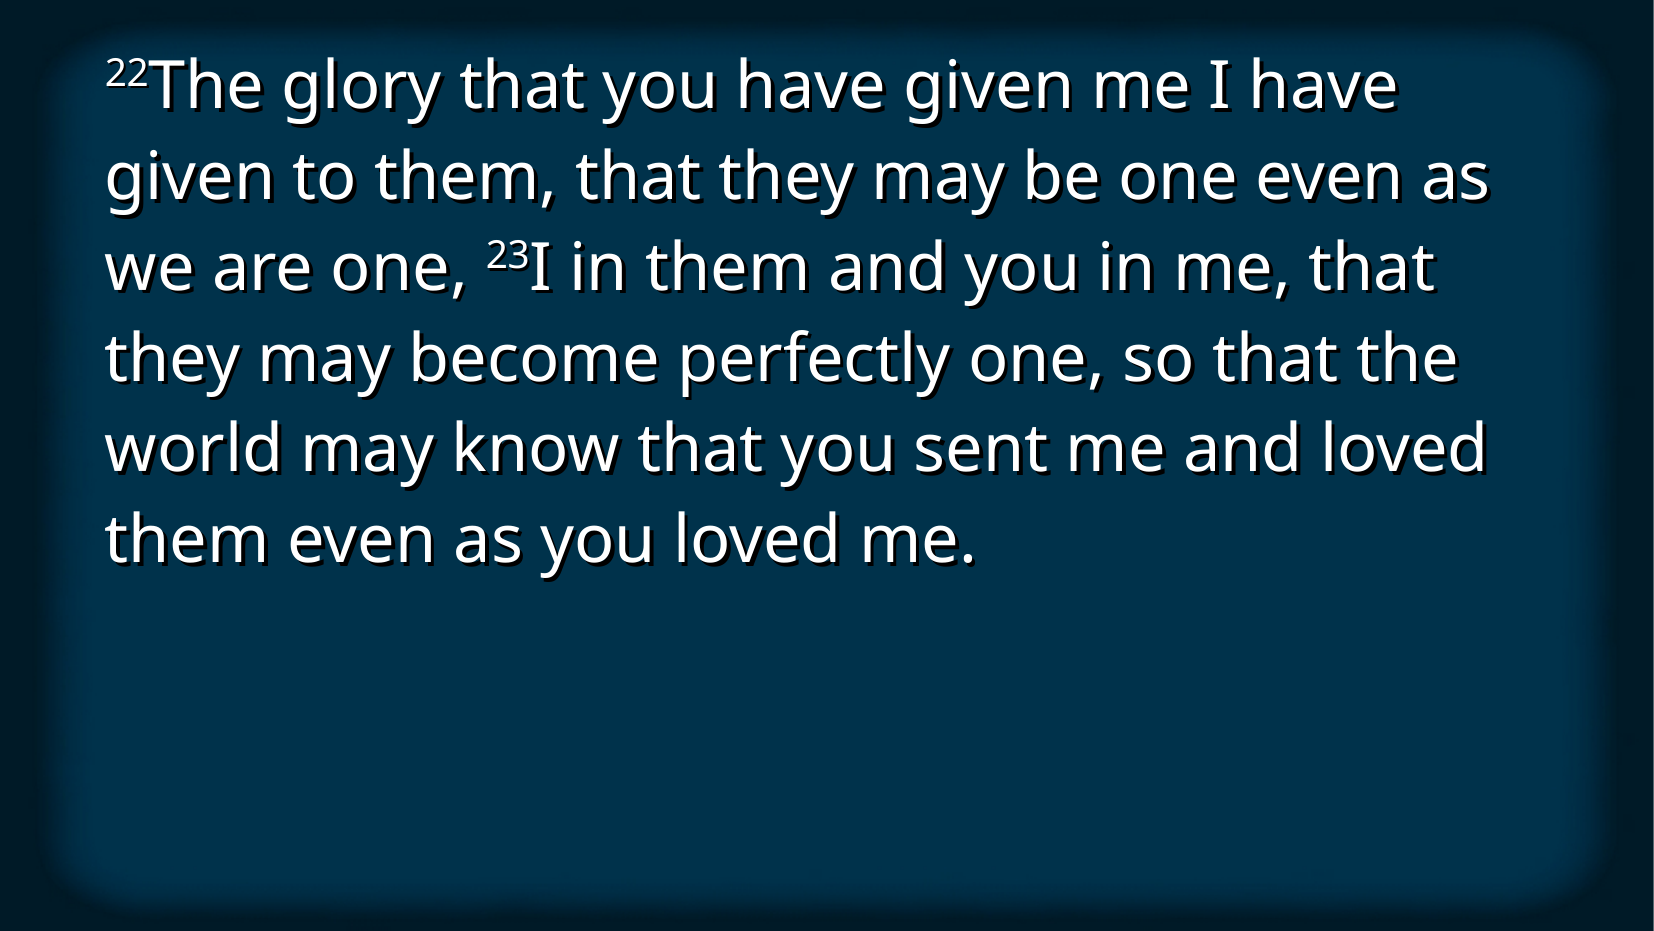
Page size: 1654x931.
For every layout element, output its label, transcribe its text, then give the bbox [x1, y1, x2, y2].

picture [0, 0, 1654, 931]
text_box 22The glory that you have given me I have given to them, that they may be one even as we are one, 23I in them and you in me, that they may become perfectly one, so that the world may know that you sent me and loved them even as you loved me. [90, 30, 1576, 578]
